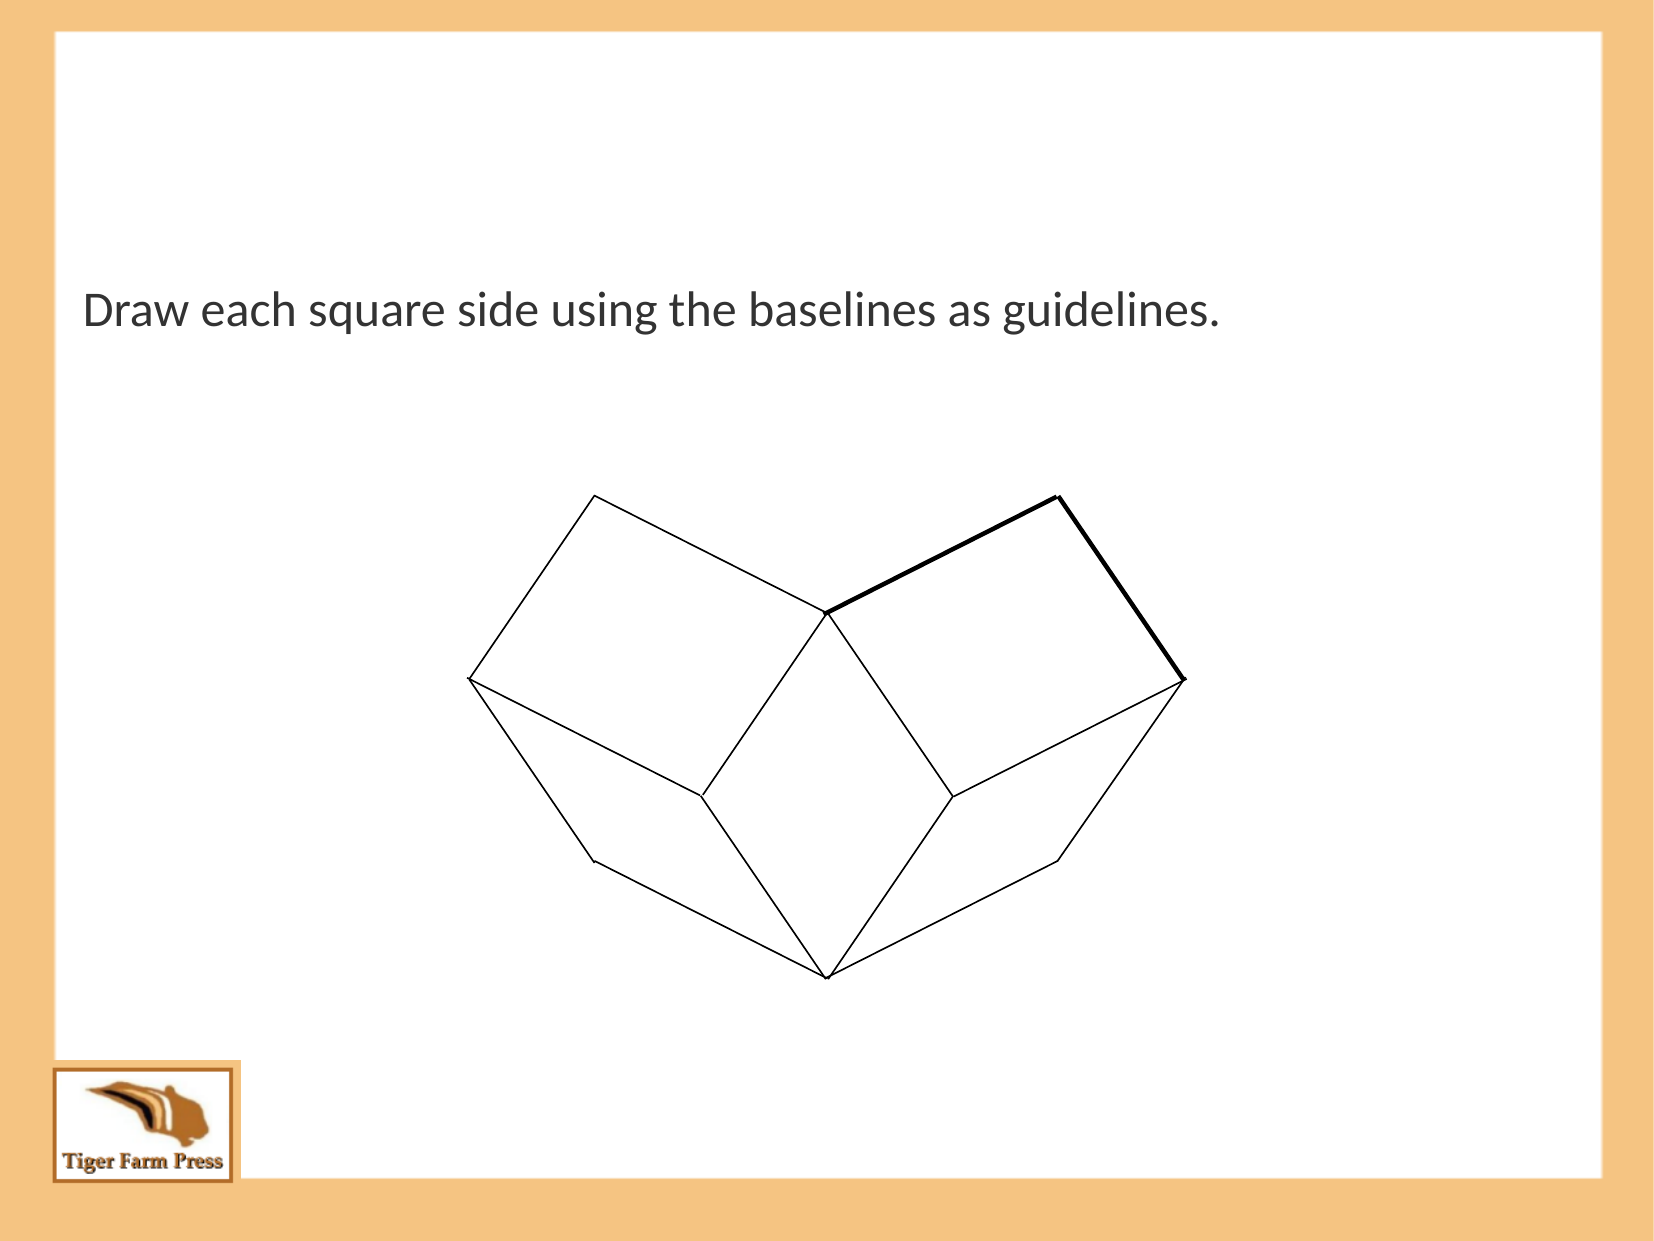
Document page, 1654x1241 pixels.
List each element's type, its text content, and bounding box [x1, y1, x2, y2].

list Draw each square side using the baselines as guidelines. [82, 290, 1572, 1109]
picture [0, 0, 1654, 1241]
